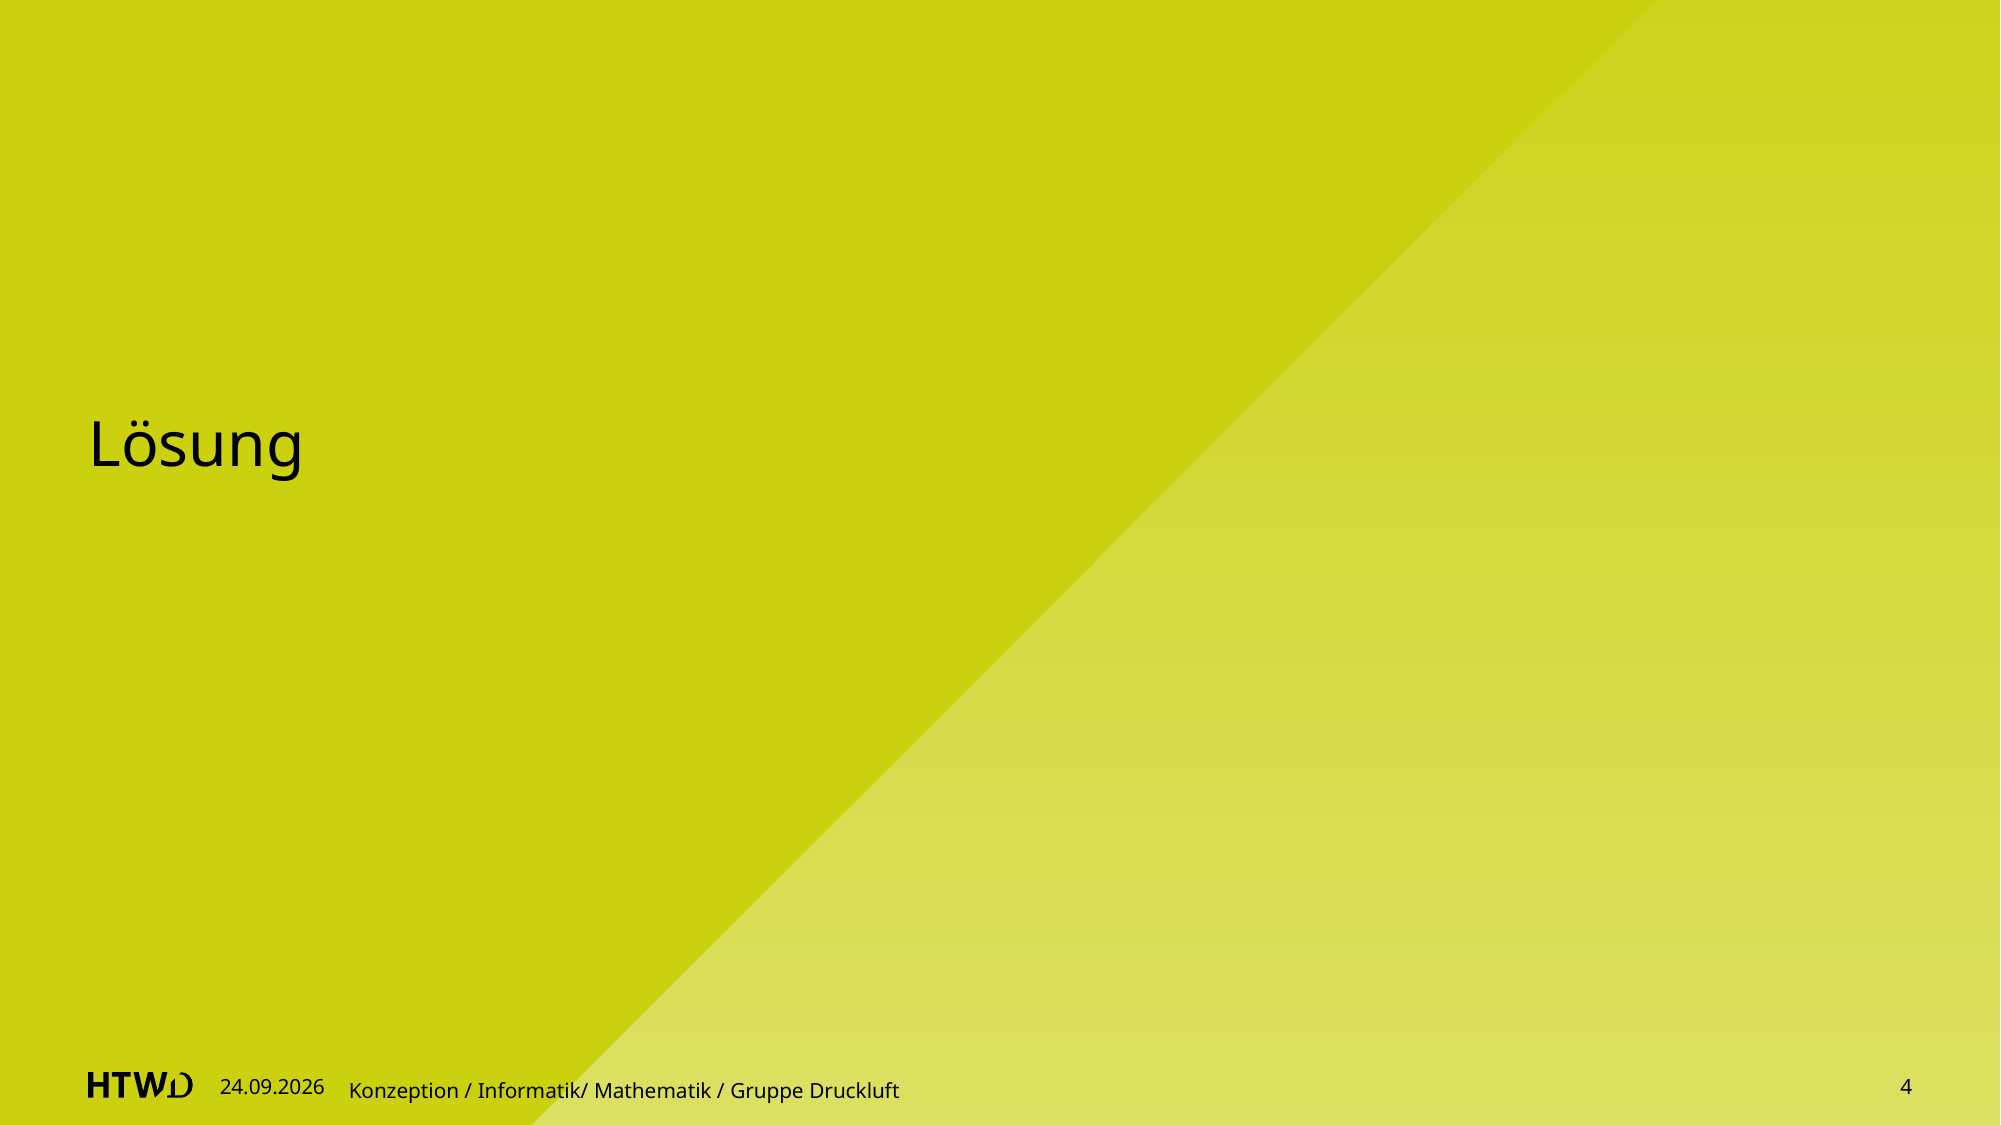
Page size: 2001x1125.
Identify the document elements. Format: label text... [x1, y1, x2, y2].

title Lösung [88, 403, 993, 670]
footer Konzeption / Informatik/ Mathematik / Gruppe Druckluft [348, 1072, 1767, 1103]
slide_number <number> [1823, 1072, 1913, 1103]
slide_number 23.04.2025 [210, 1072, 335, 1103]
